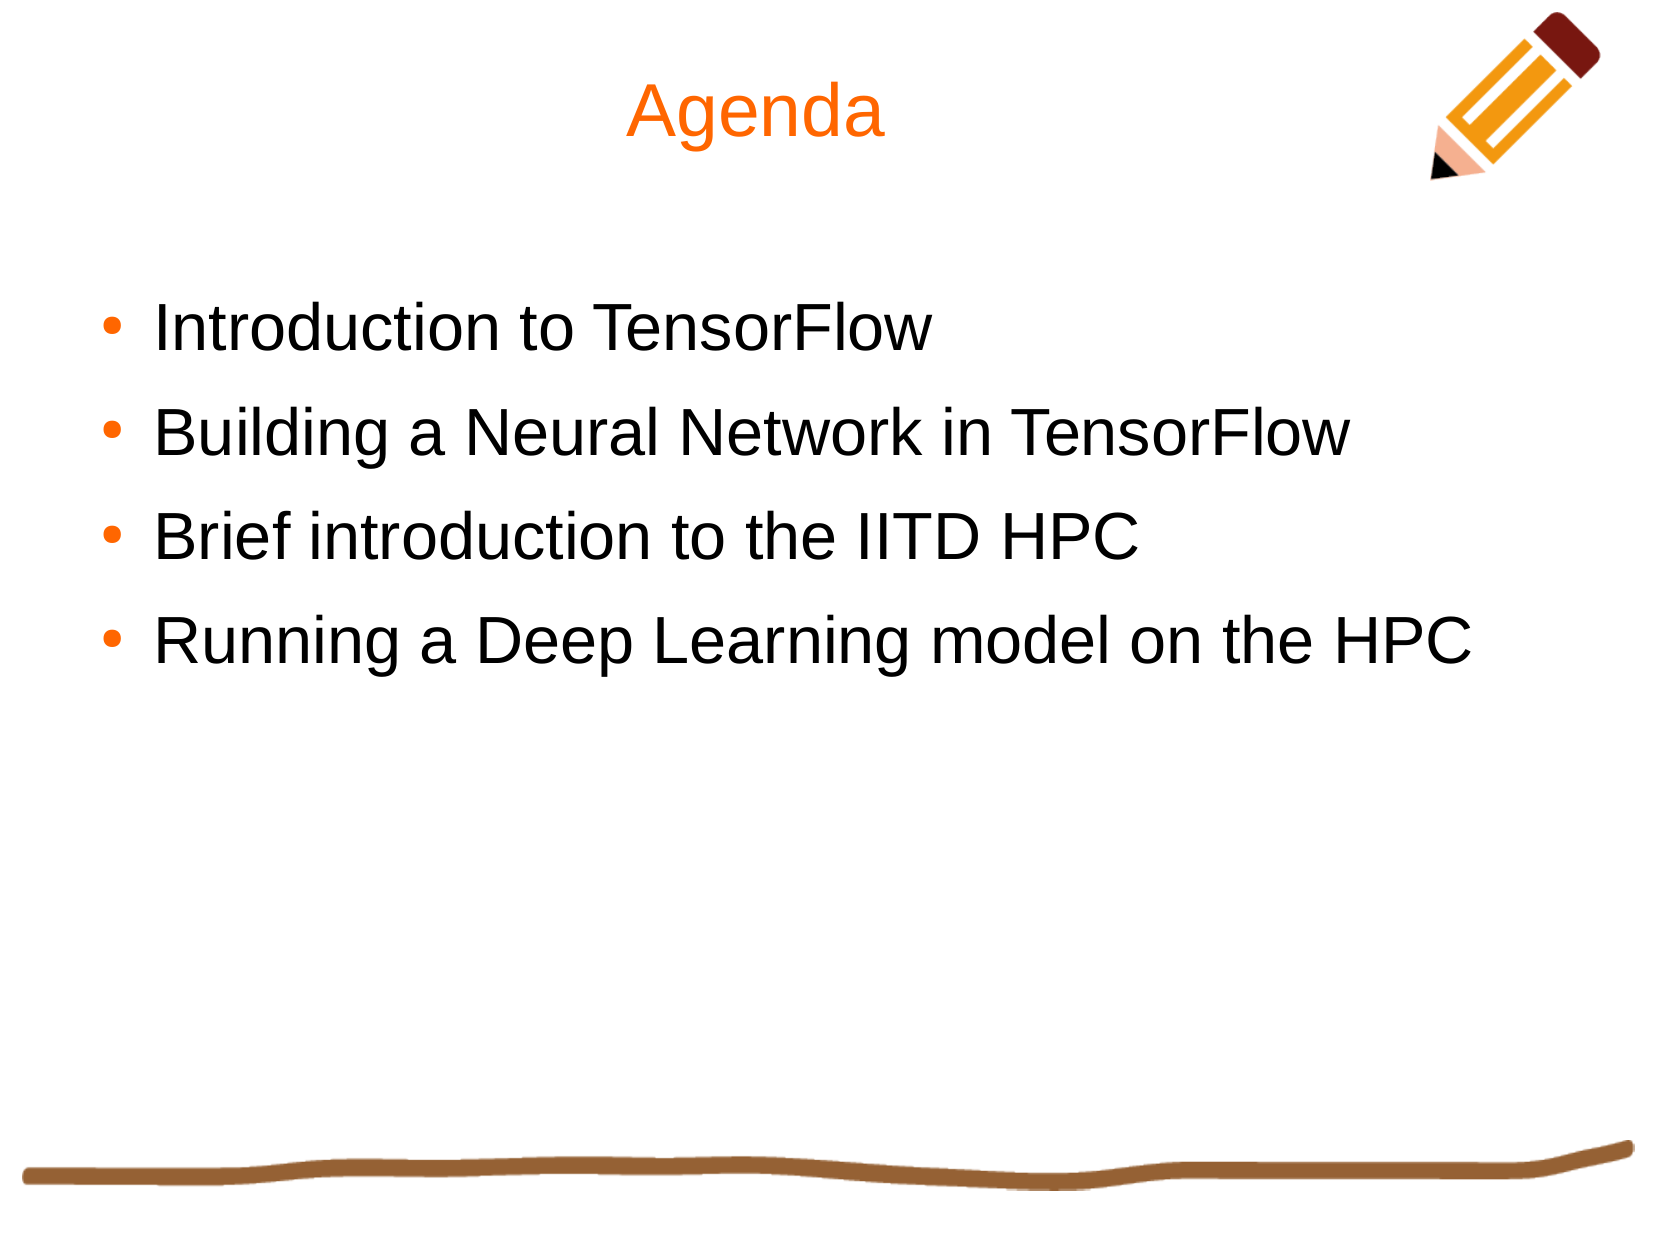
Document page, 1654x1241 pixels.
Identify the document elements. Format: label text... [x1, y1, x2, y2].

picture [1430, 12, 1601, 181]
picture [22, 1140, 1635, 1191]
list Introduction to TensorFlow Building a Neural Network in TensorFlow Brief introduction to the IITD HPC Running a Deep Learning model on the HPC [82, 290, 1571, 1122]
title Agenda [82, 49, 1430, 172]
